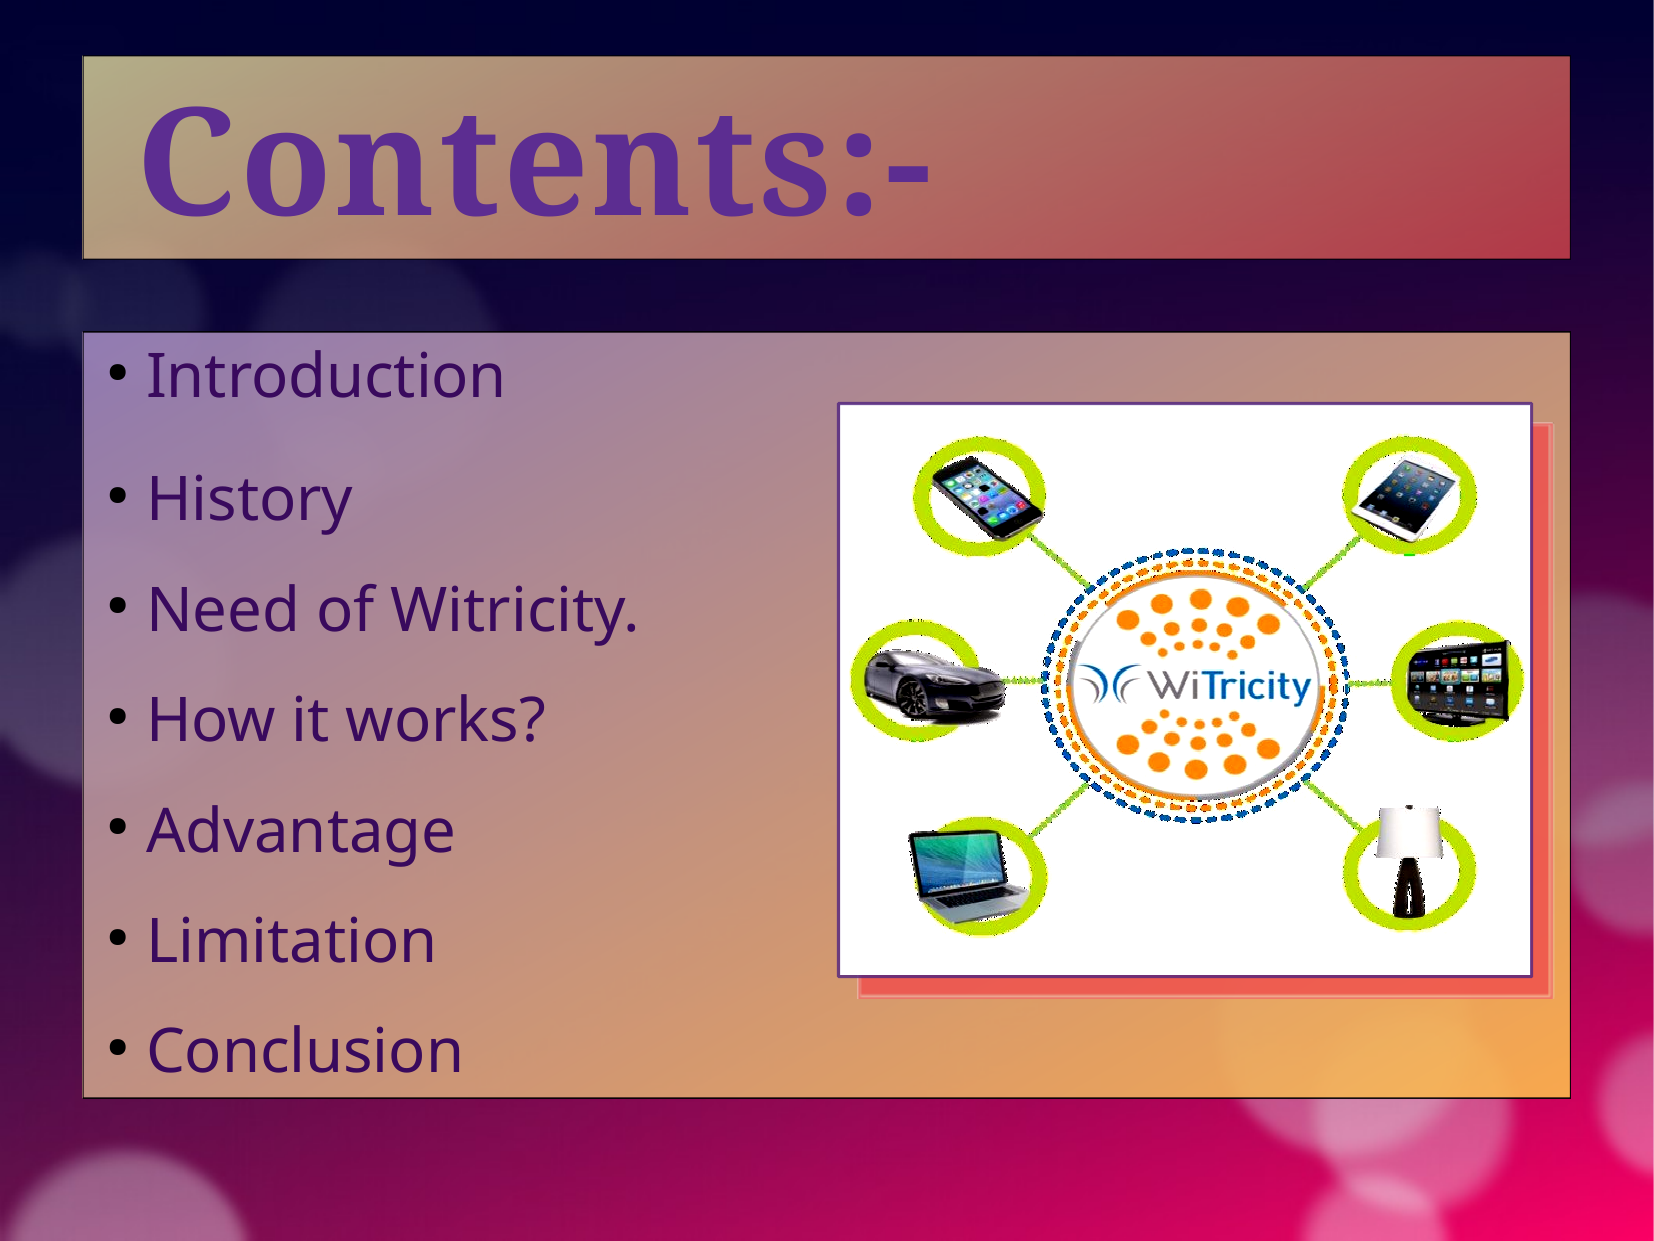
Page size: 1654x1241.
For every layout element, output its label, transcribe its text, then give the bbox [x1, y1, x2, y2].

list Introduction History Need of Witricity. How it works? Advantage Limitation Conclusion [82, 331, 1571, 1099]
picture [0, 0, 1654, 1241]
title Contents:- [82, 60, 1571, 256]
